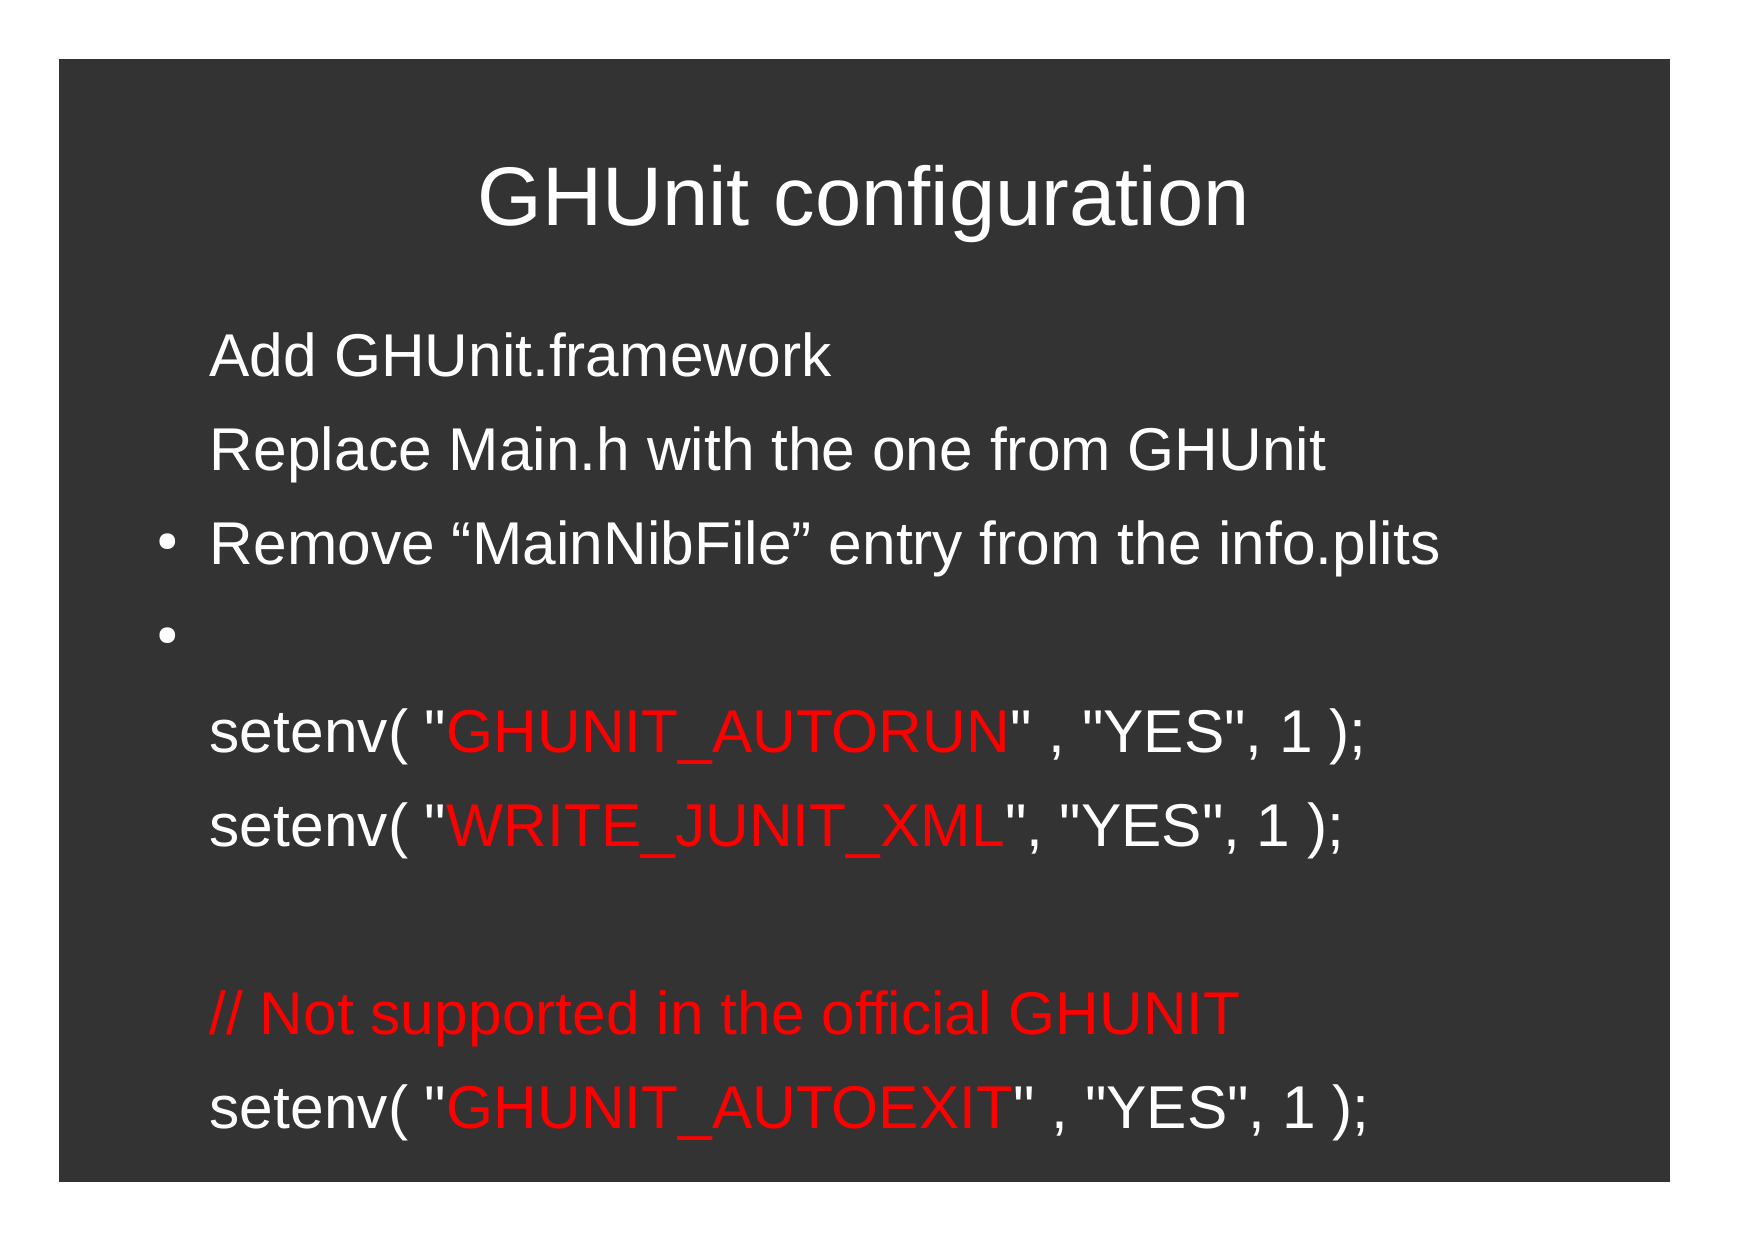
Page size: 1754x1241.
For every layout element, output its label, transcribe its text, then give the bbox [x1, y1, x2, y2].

title GHUnit configuration [138, 110, 1589, 284]
list Add GHUnit.framework Replace Main.h with the one from GHUnit Remove “MainNibFile” entry from the info.plits setenv( "GHUNIT_AUTORUN" , "YES", 1 ); setenv( "WRITE_JUNIT_XML", "YES", 1 ); // Not supported in the official GHUNIT setenv( "GHUNIT_AUTOEXIT" , "YES", 1 ); [138, 321, 1589, 1140]
